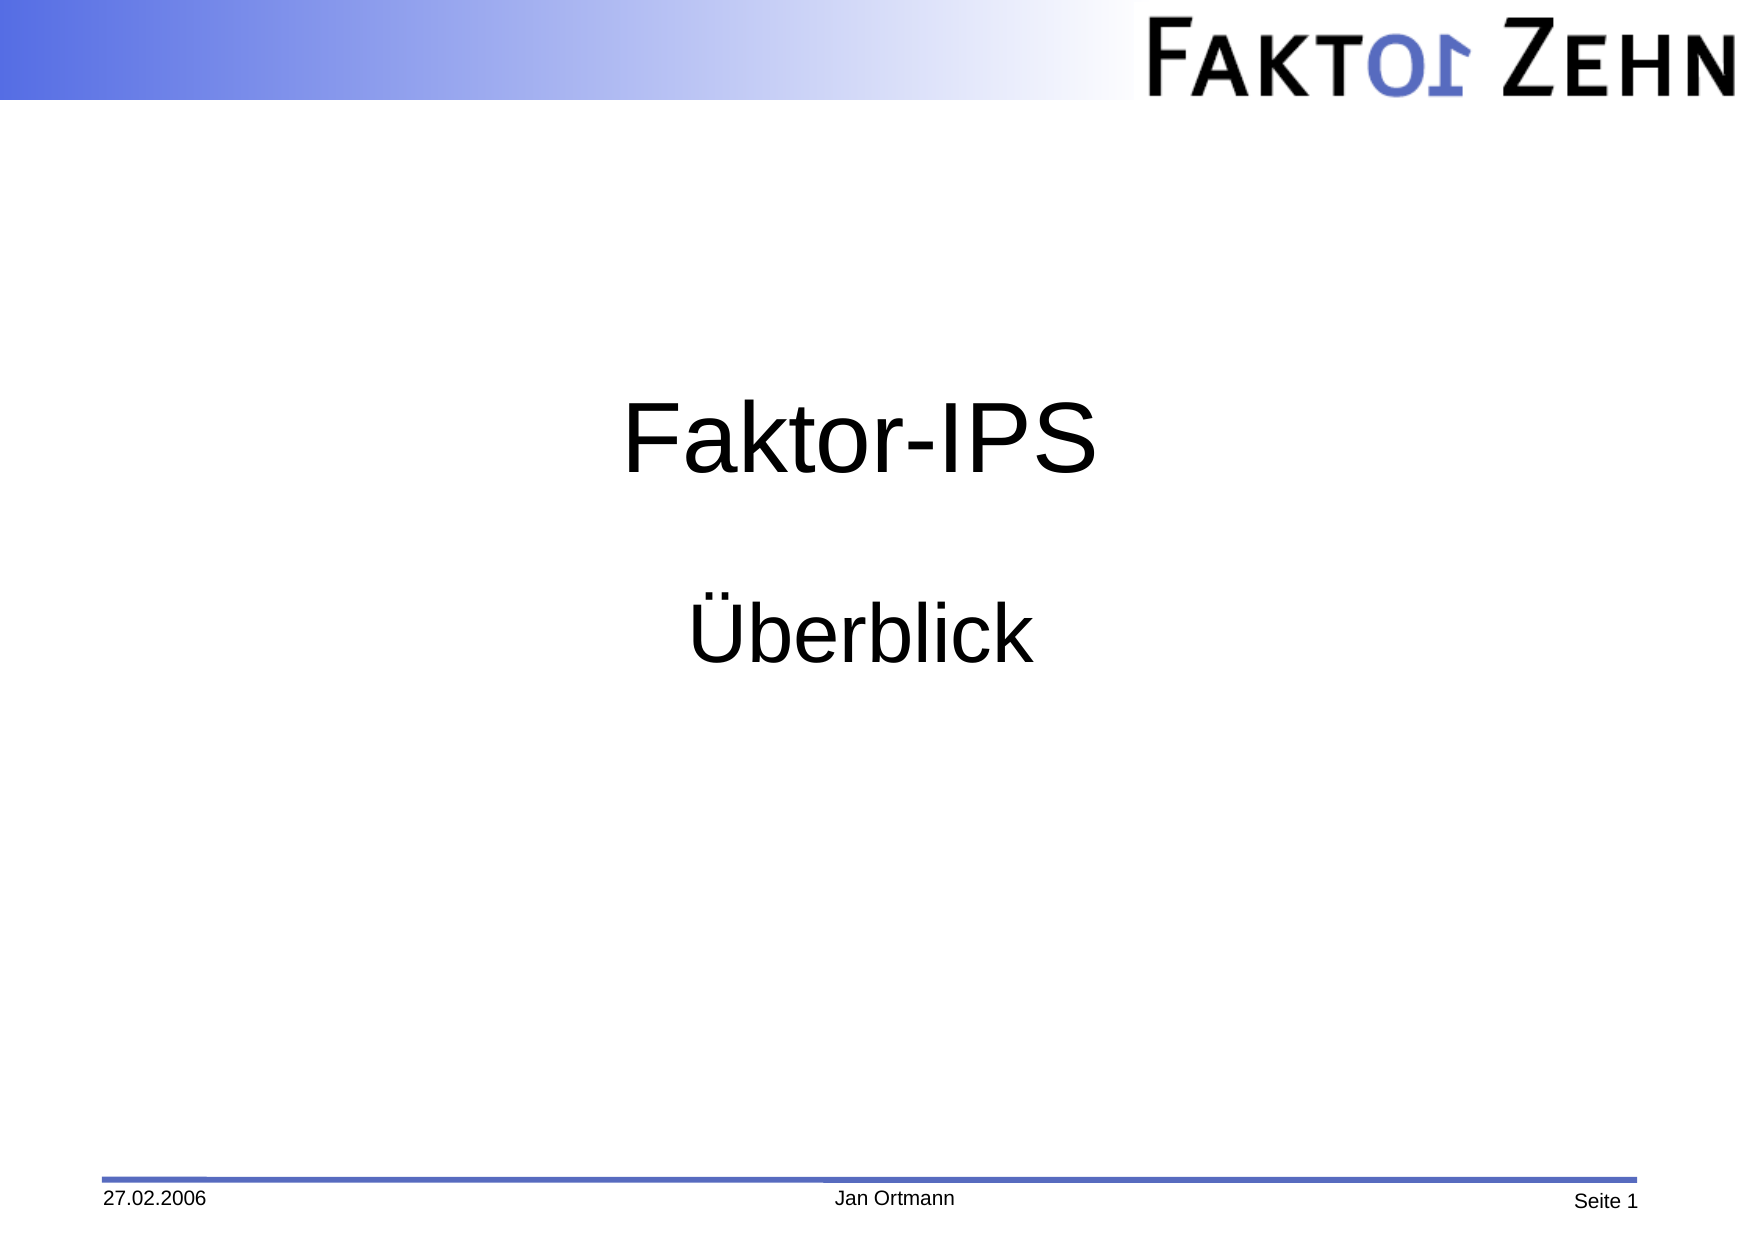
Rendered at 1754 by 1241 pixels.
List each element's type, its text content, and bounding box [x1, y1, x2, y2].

picture [1133, 2, 1749, 105]
title Faktor-IPS Überblick [162, 382, 1559, 681]
